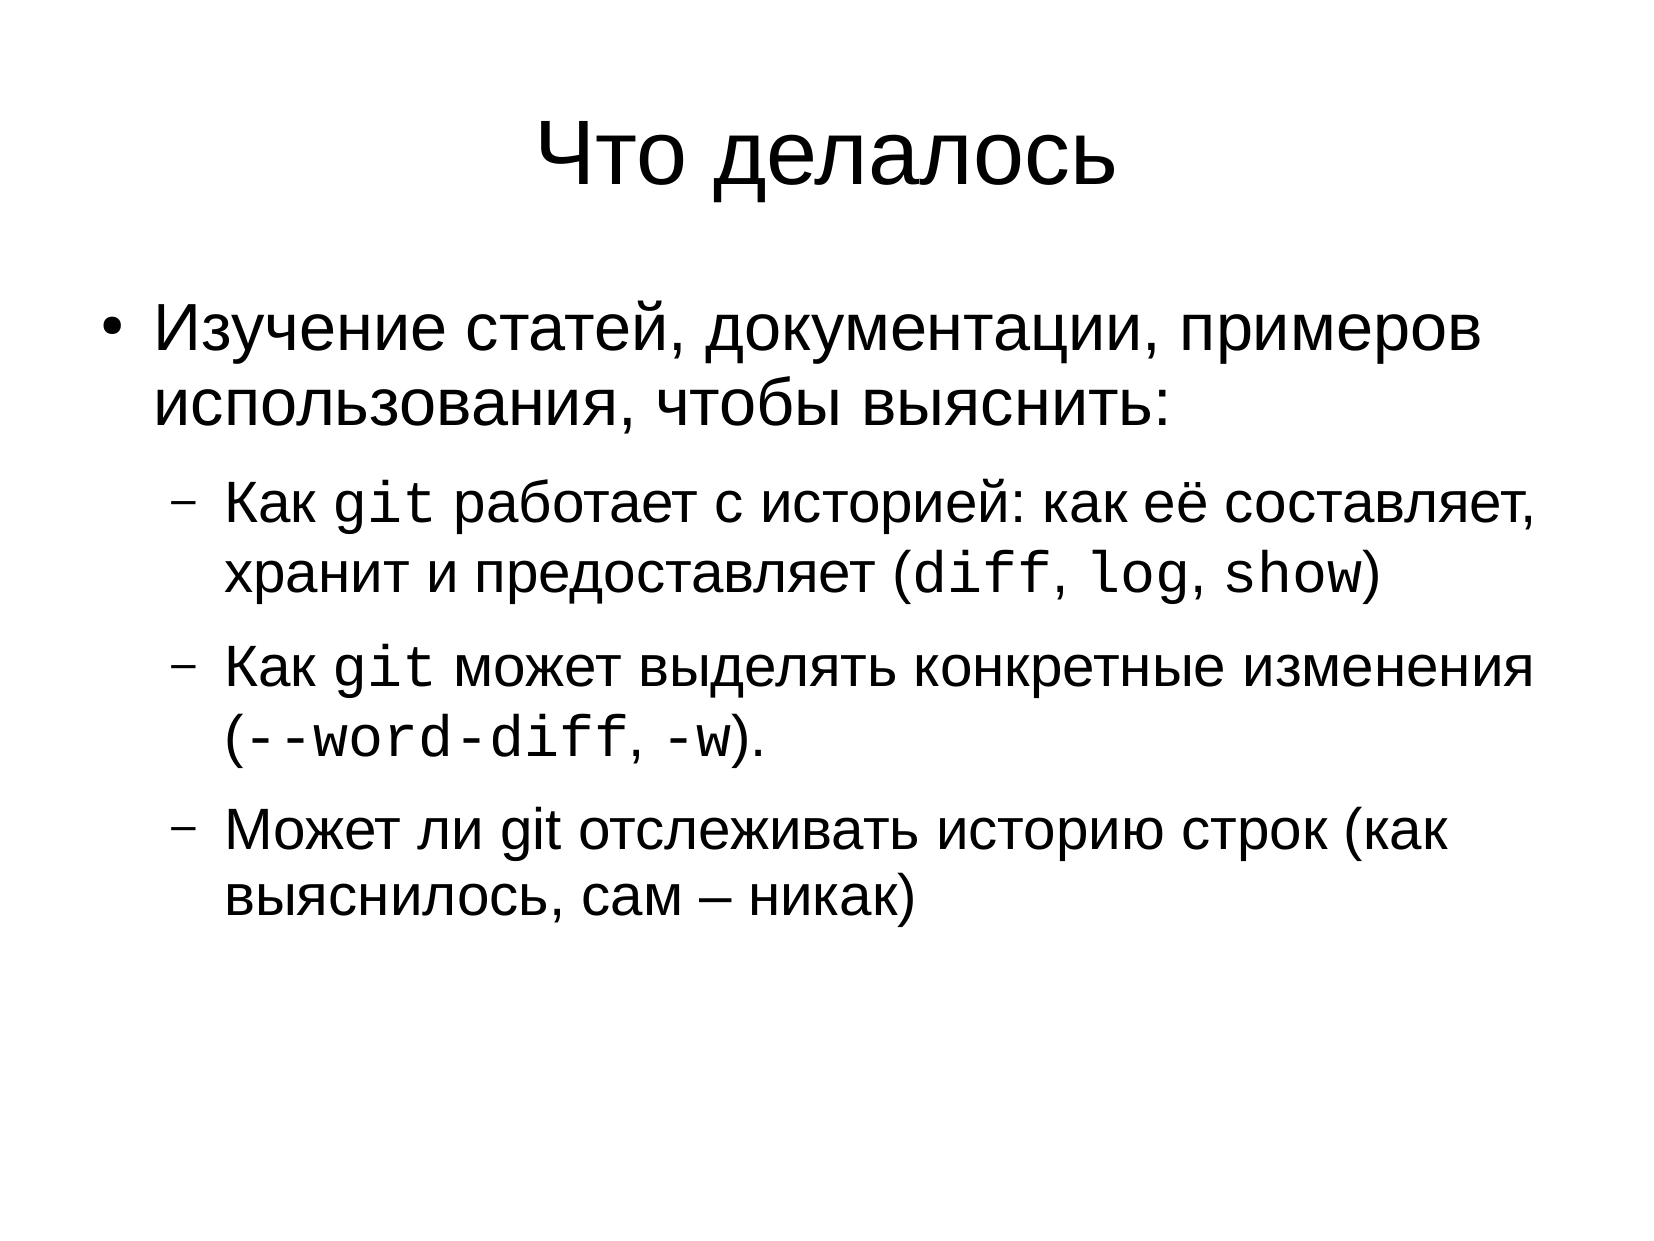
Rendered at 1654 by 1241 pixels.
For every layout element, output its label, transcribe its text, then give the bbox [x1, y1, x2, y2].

list Изучение статей, документации, примеров использования, чтобы выяснить: Как git работает с историей: как её составляет, хранит и предоставляет (diff, log, show) Как git может выделять конкретные изменения (--word-diff, -w). Может ли git отслеживать историю строк (как выяснилось, сам – никак) [82, 290, 1571, 1010]
title Что делалось [82, 49, 1571, 257]
